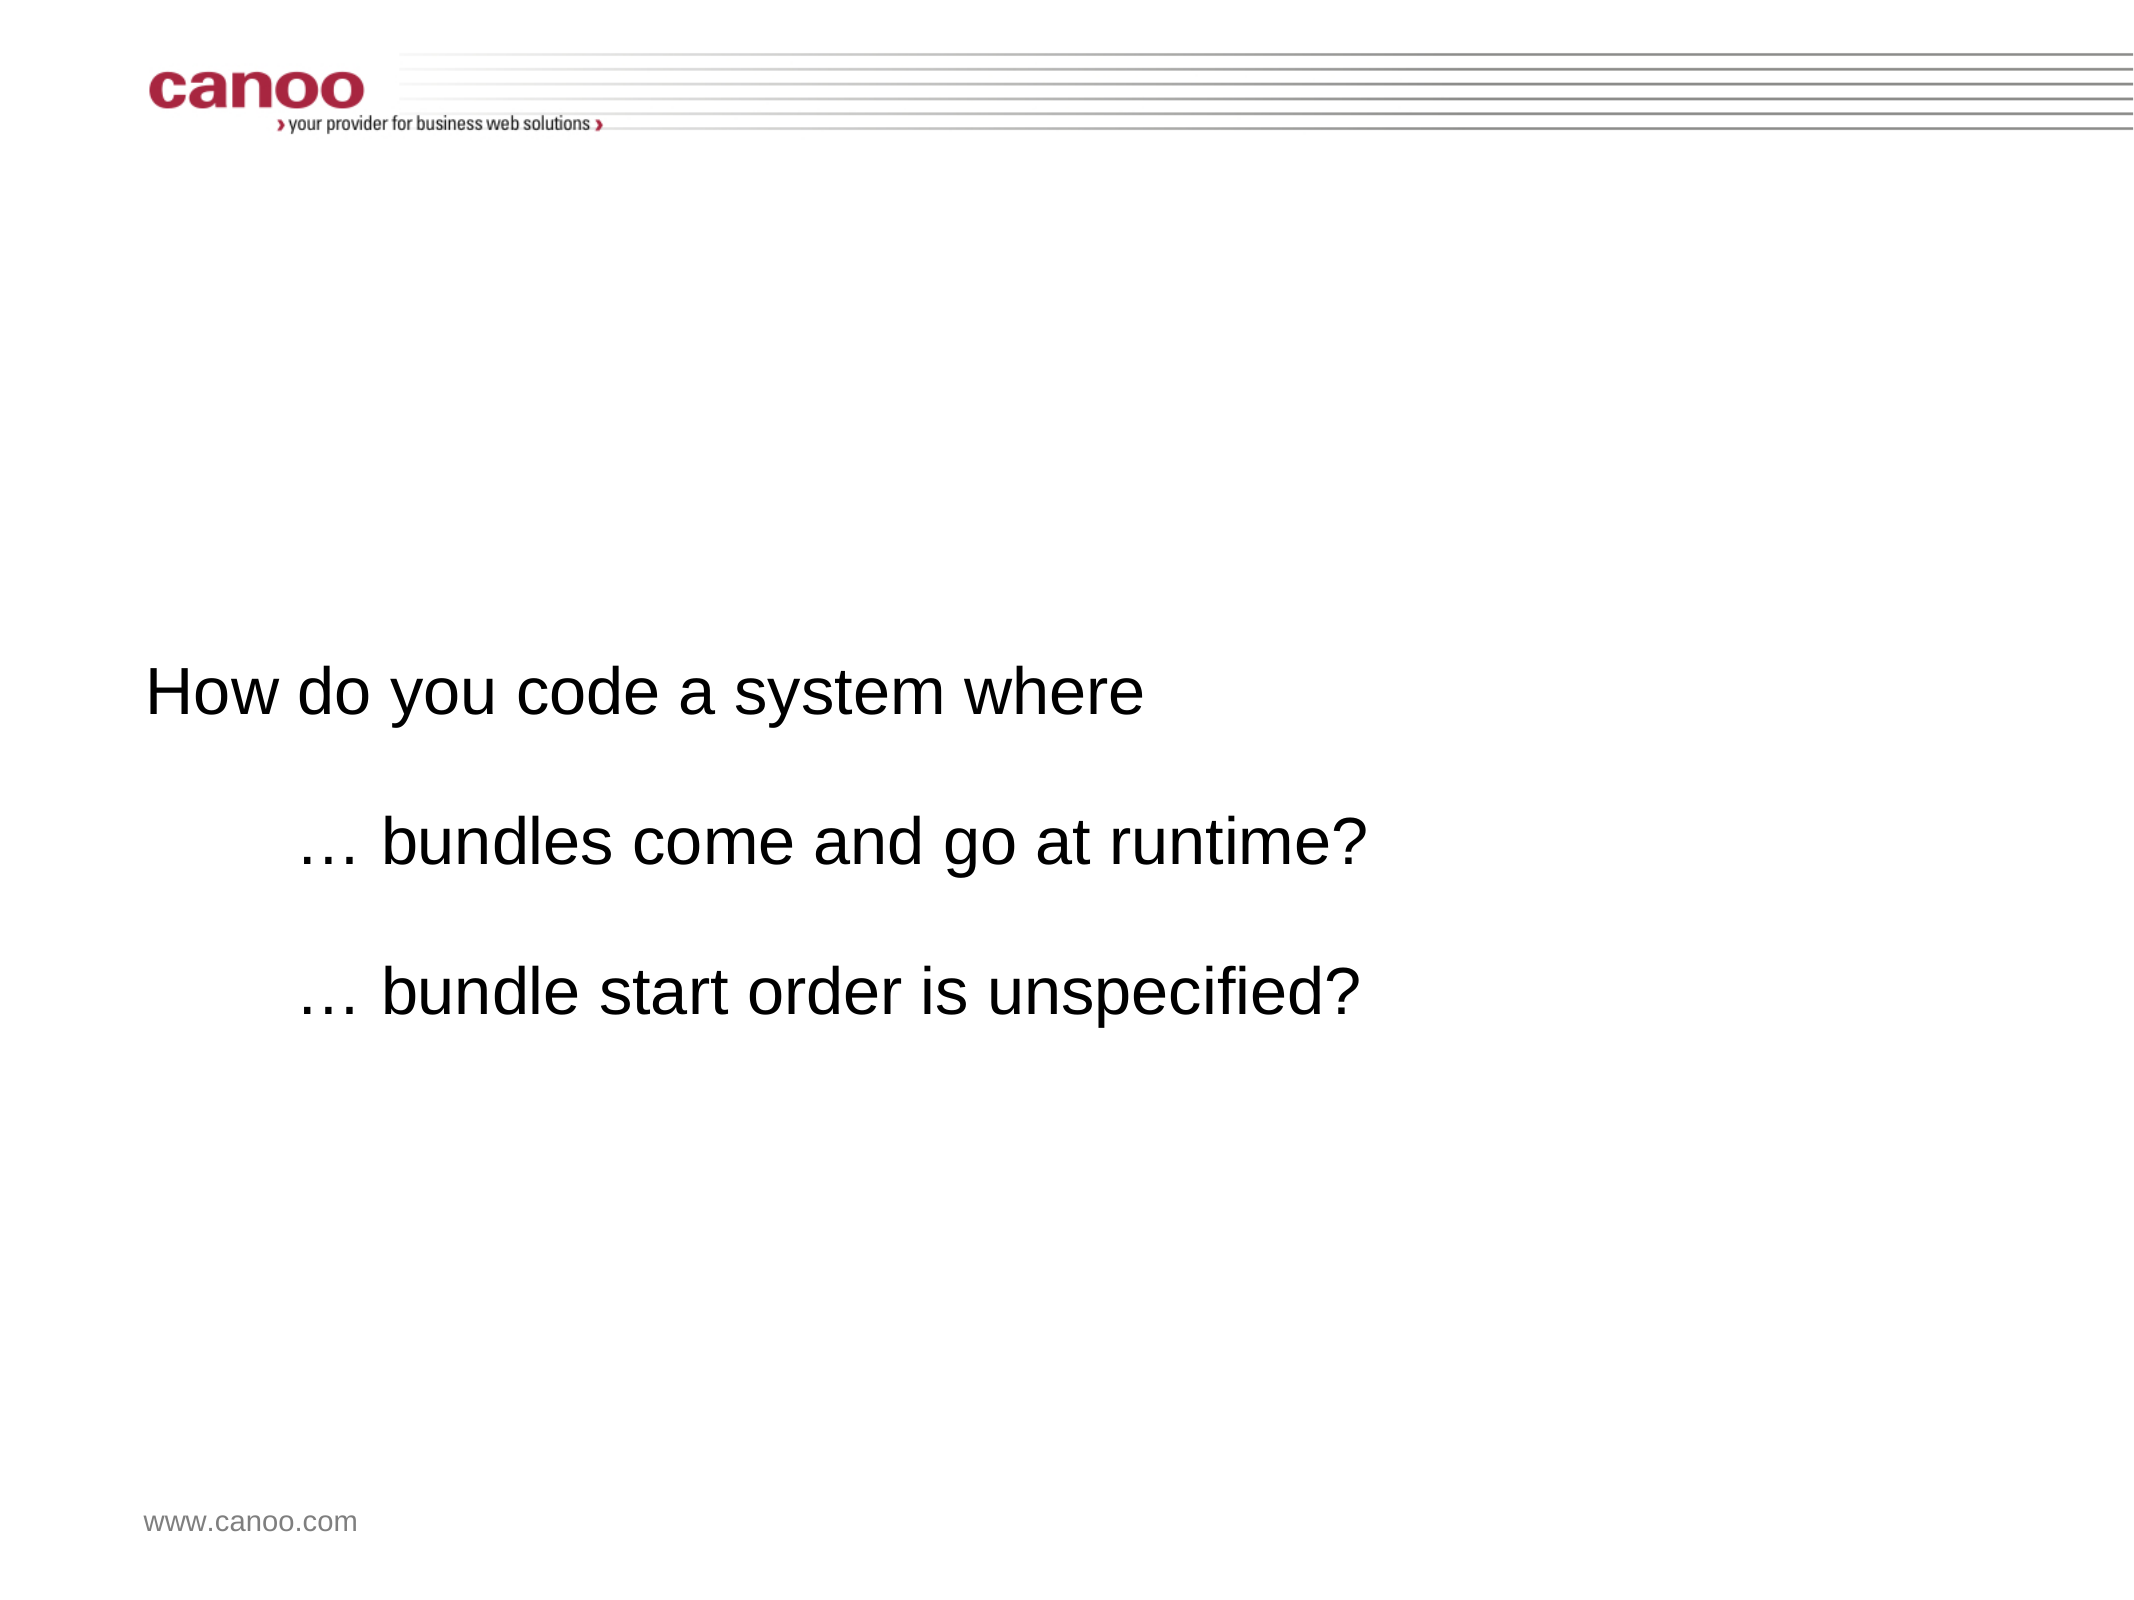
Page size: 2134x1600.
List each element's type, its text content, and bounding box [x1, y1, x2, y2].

picture [0, 21, 2134, 188]
subtitle How do you code a system where … bundles come and go at runtime? … bundle start order is unspecified? [145, 220, 1961, 1448]
